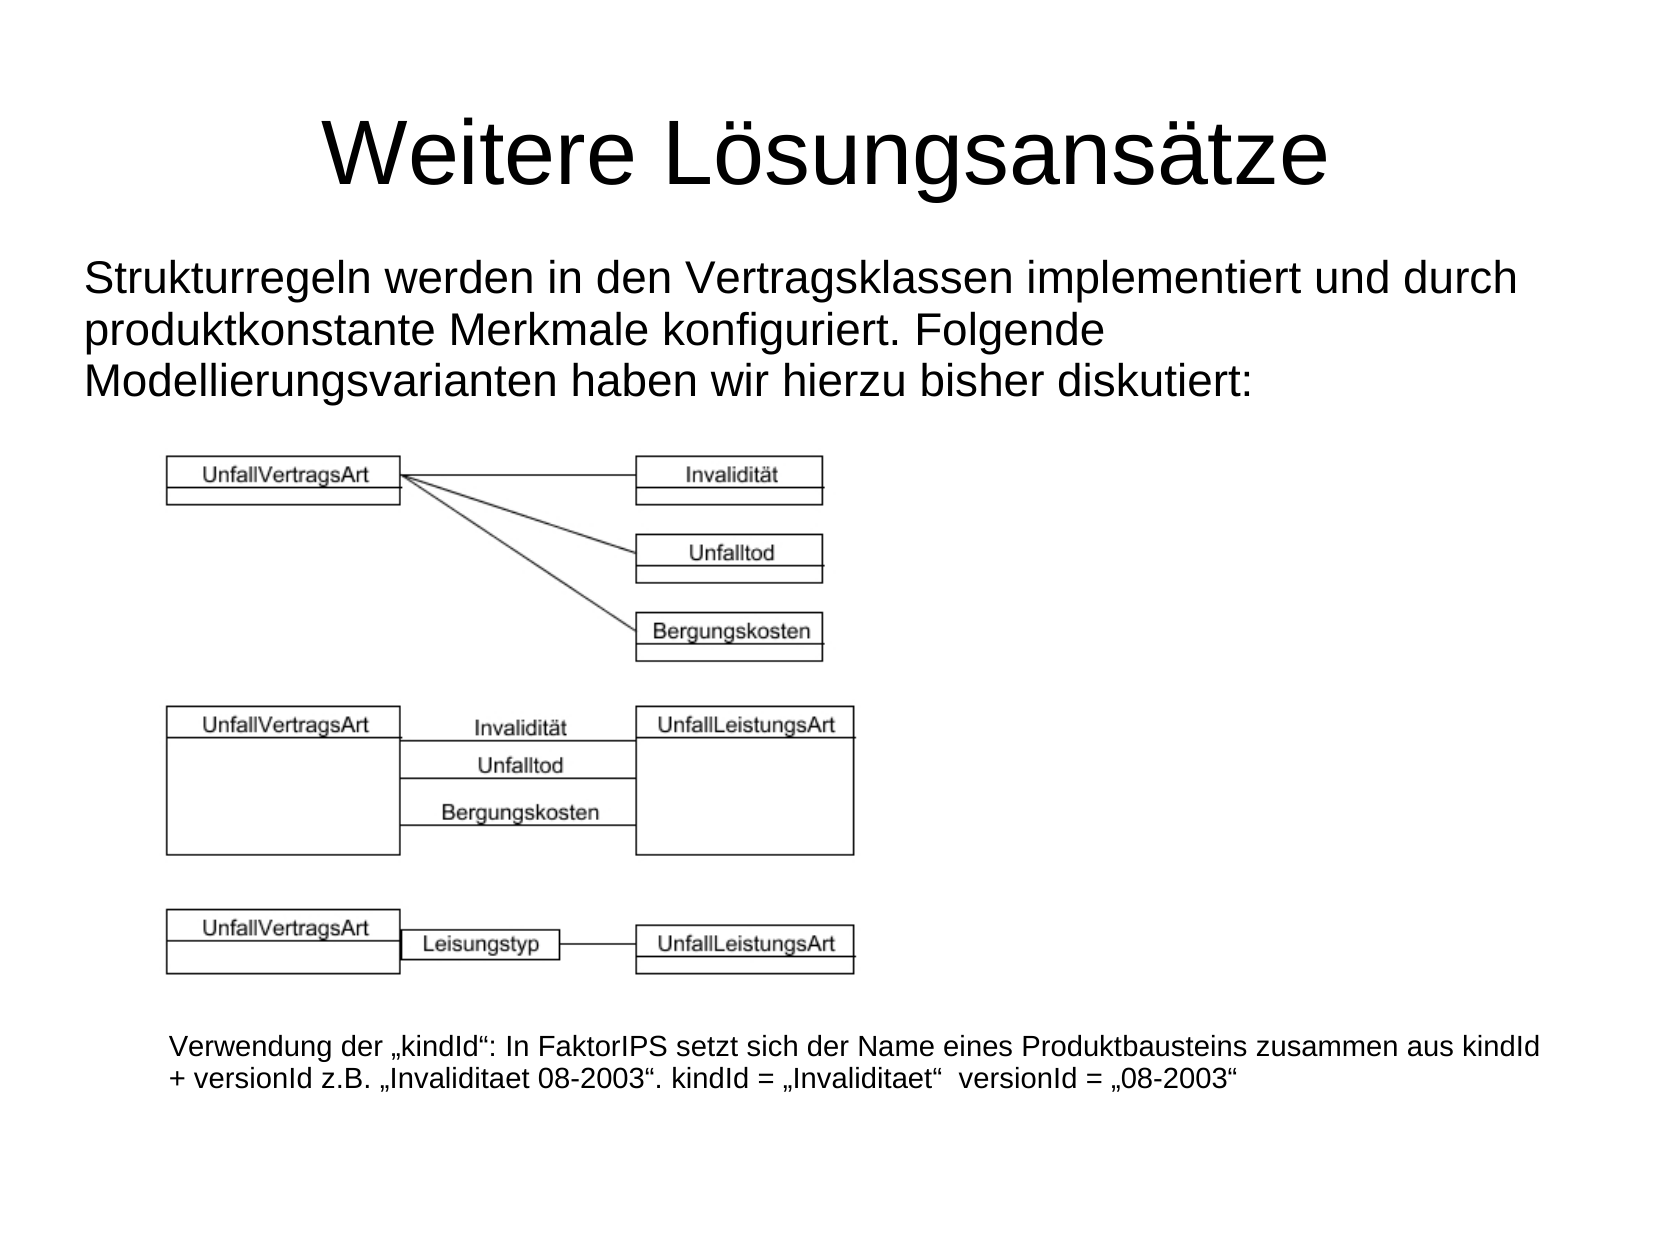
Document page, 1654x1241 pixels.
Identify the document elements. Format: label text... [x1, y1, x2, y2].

text_box Verwendung der „kindId“: In FaktorIPS setzt sich der Name eines Produktbausteins zusammen aus kindId + versionId z.B. „Invaliditaet 08-2003“. kindId = „Invaliditaet“ versionId = „08-2003“ [153, 1022, 1575, 1103]
title Weitere Lösungsansätze [82, 49, 1571, 257]
picture [135, 412, 886, 1006]
list Strukturregeln werden in den Vertragsklassen implementiert und durch produktkonstante Merkmale konfiguriert. Folgende Modellierungsvarianten haben wir hierzu bisher diskutiert: [83, 252, 1573, 422]
